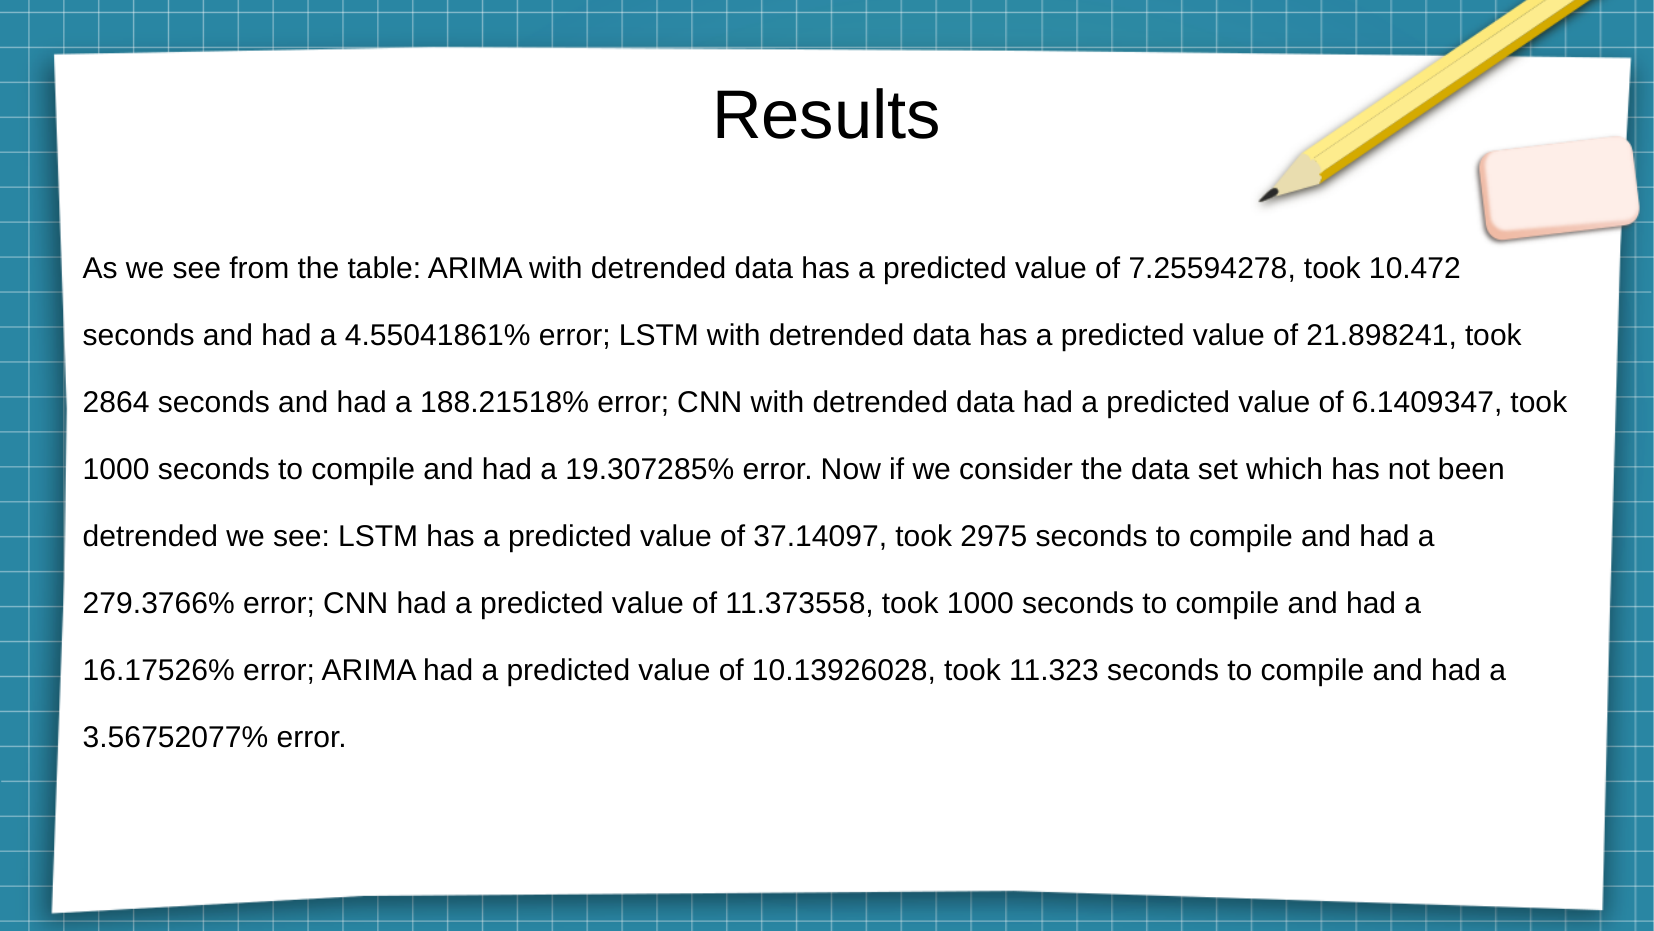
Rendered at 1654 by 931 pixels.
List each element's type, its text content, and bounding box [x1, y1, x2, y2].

list As we see from the table: ARIMA with detrended data has a predicted value of 7.25594278, took 10.472 seconds and had a 4.55041861% error; LSTM with detrended data has a predicted value of 21.898241, took 2864 seconds and had a 188.21518% error; CNN with detrended data had a predicted value of 6.1409347, took 1000 seconds to compile and had a 19.307285% error. Now if we consider the data set which has not been detrended we see: LSTM has a predicted value of 37.14097, took 2975 seconds to compile and had a 279.3766% error; CNN had a predicted value of 11.373558, took 1000 seconds to compile and had a 16.17526% error; ARIMA had a predicted value of 10.13926028, took 11.323 seconds to compile and had a 3.56752077% error. [82, 217, 1571, 758]
title Results [82, 37, 1571, 193]
picture [0, 0, 1654, 931]
